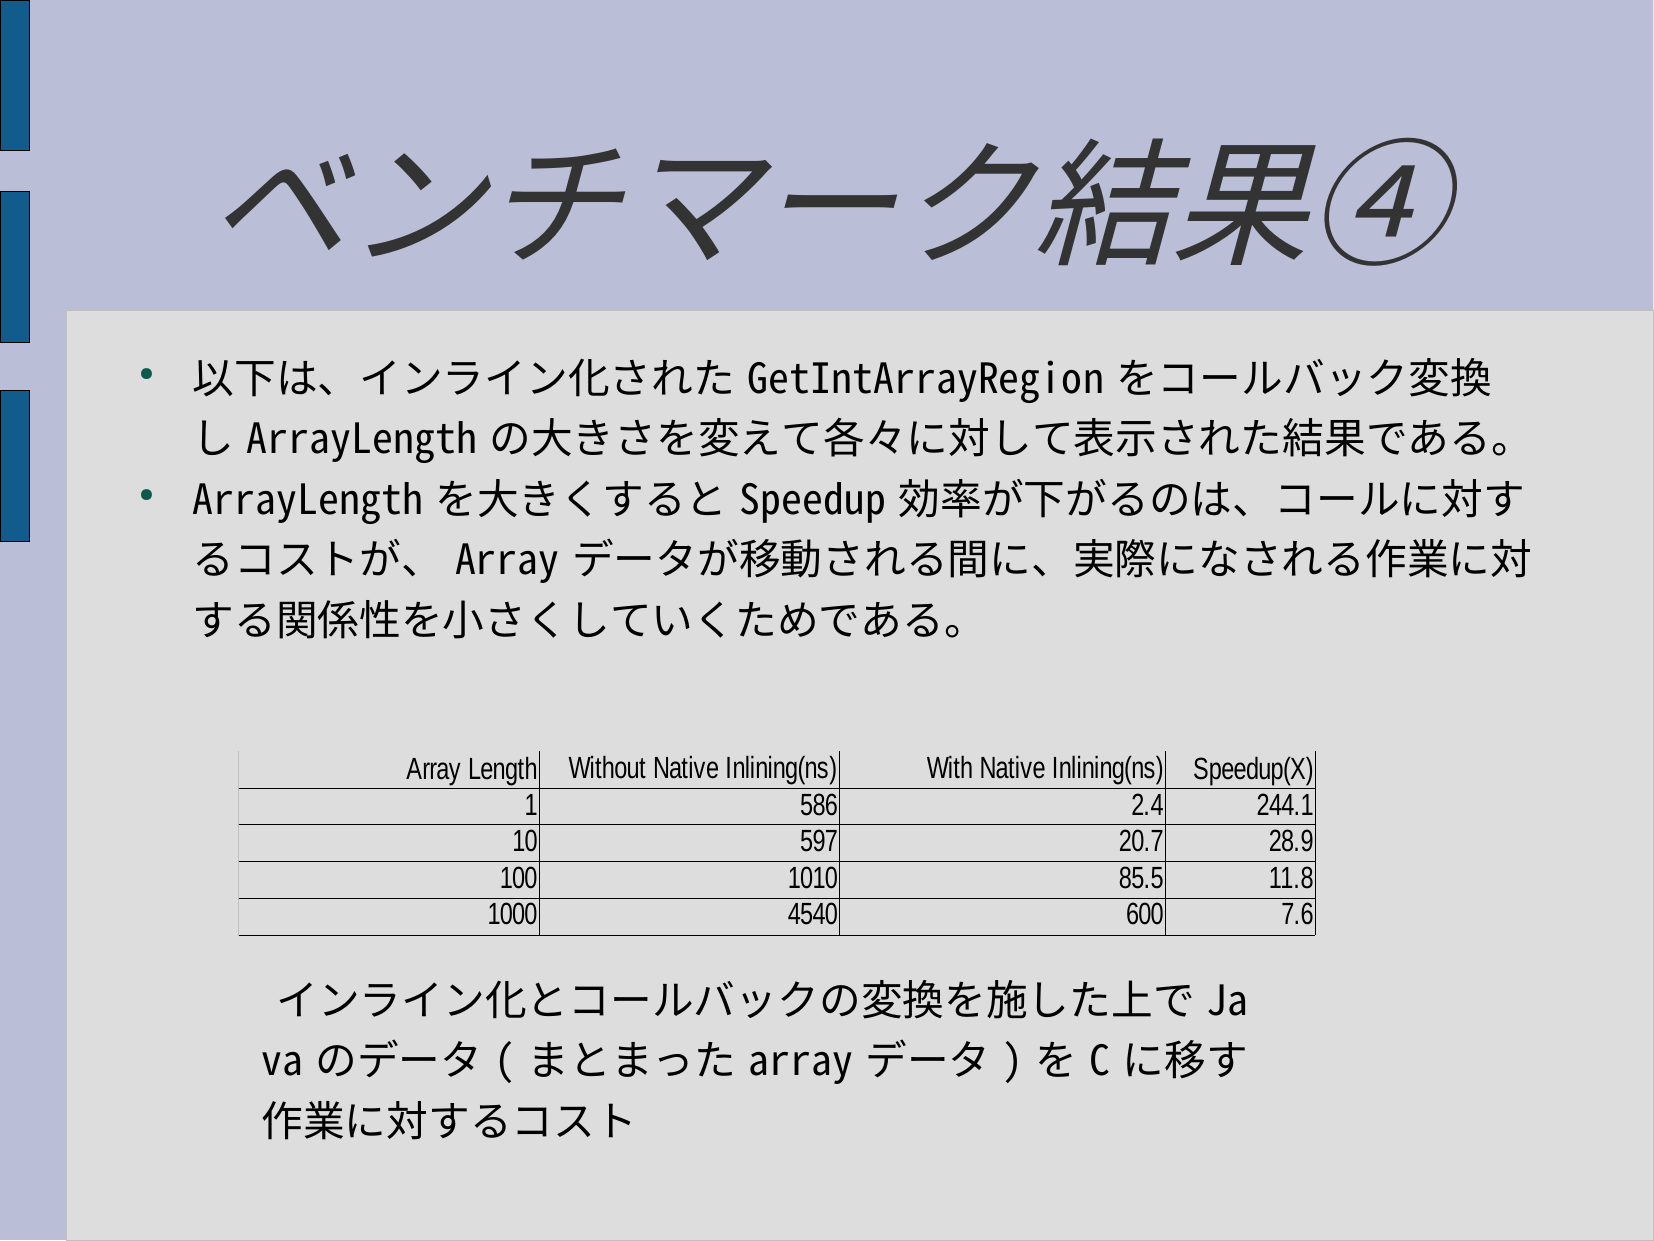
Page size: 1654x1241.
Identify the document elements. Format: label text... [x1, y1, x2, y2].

text_box インライン化とコールバックの変換を施した上でJavaのデータ(まとまったarrayデータ)をCに移す作業に対するコスト [261, 966, 1258, 1127]
list 以下は、インライン化されたGetIntArrayRegionをコールバック変換しArrayLengthの大きさを変えて各々に対して表示された結果である。 ArrayLengthを大きくするとSpeedup効率が下がるのは、コールに対するコストが、Arrayデータが移動される間に、実際になされる作業に対する関係性を小さくしていくためである。 [121, 344, 1534, 1127]
chart [238, 751, 1318, 938]
title ベンチマーク結果④ [121, 91, 1534, 299]
